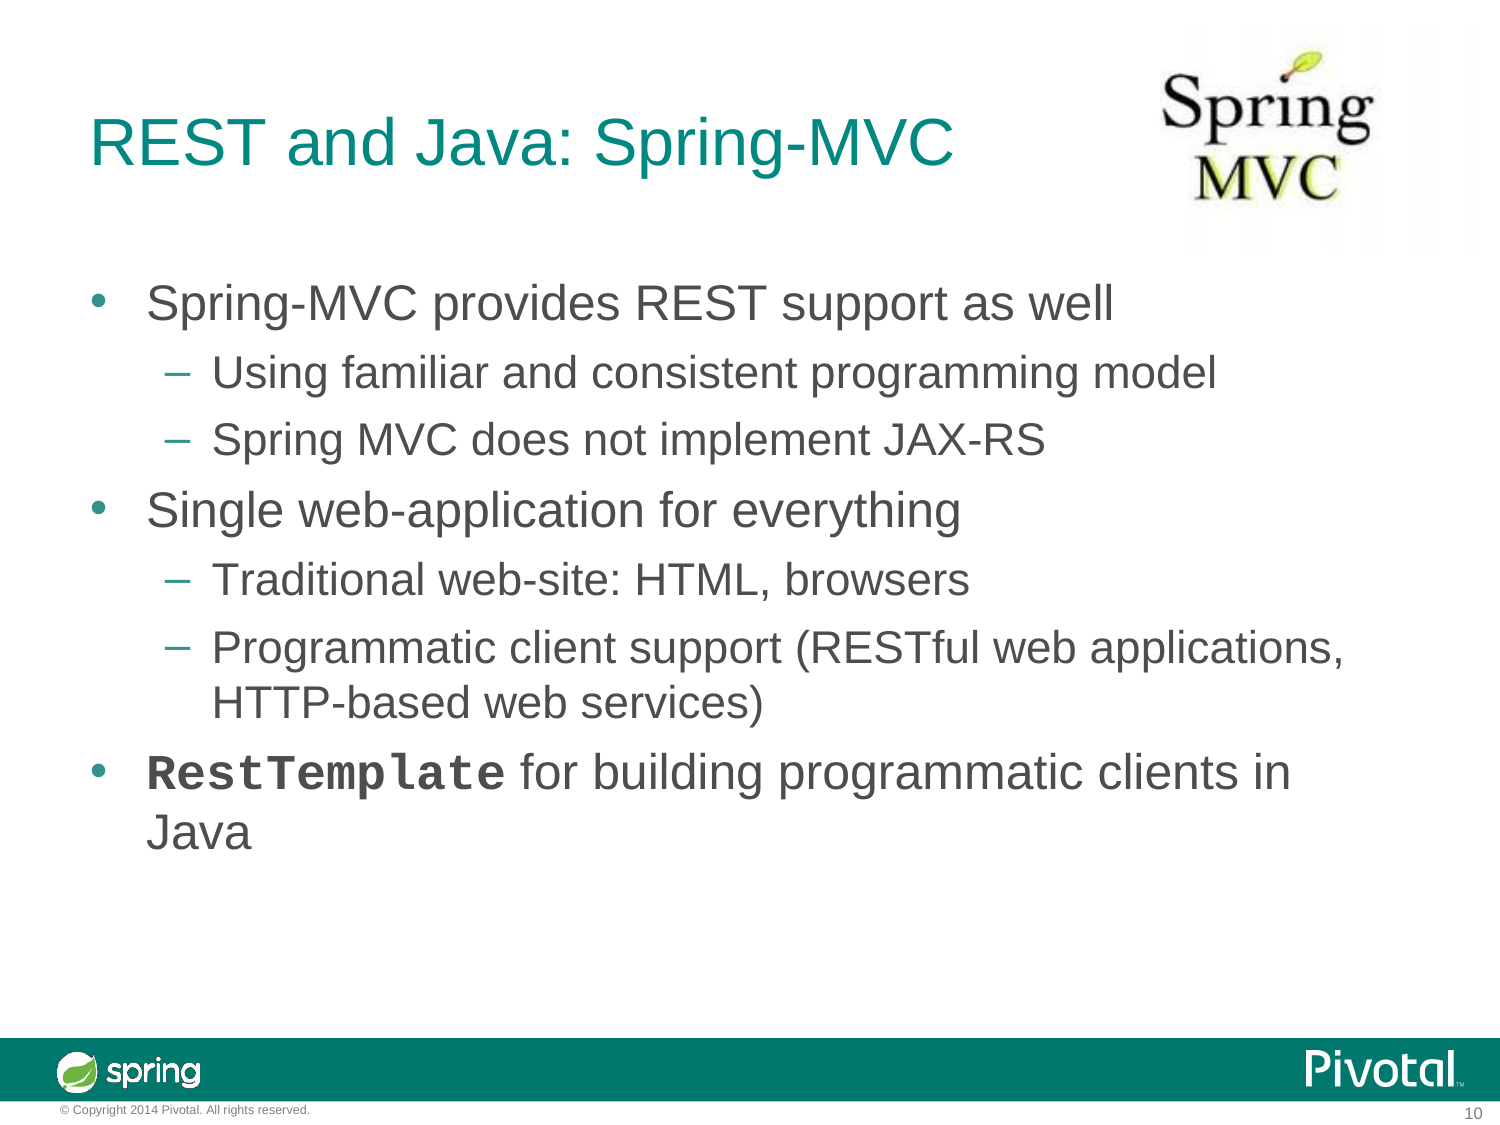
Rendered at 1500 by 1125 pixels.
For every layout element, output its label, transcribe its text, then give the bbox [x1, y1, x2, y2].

picture [32, 1041, 210, 1103]
picture [1064, 29, 1479, 251]
picture [1306, 1050, 1464, 1087]
title REST and Java: Spring-MVC [75, 45, 1064, 233]
list Spring-MVC provides REST support as well Using familiar and consistent programming model Spring MVC does not implement JAX-RS Single web-application for everything Traditional web-site: HTML, browsers Programmatic client support (RESTful web applications, HTTP-based web services) RestTemplate for building programmatic clients in Java [75, 262, 1426, 1005]
